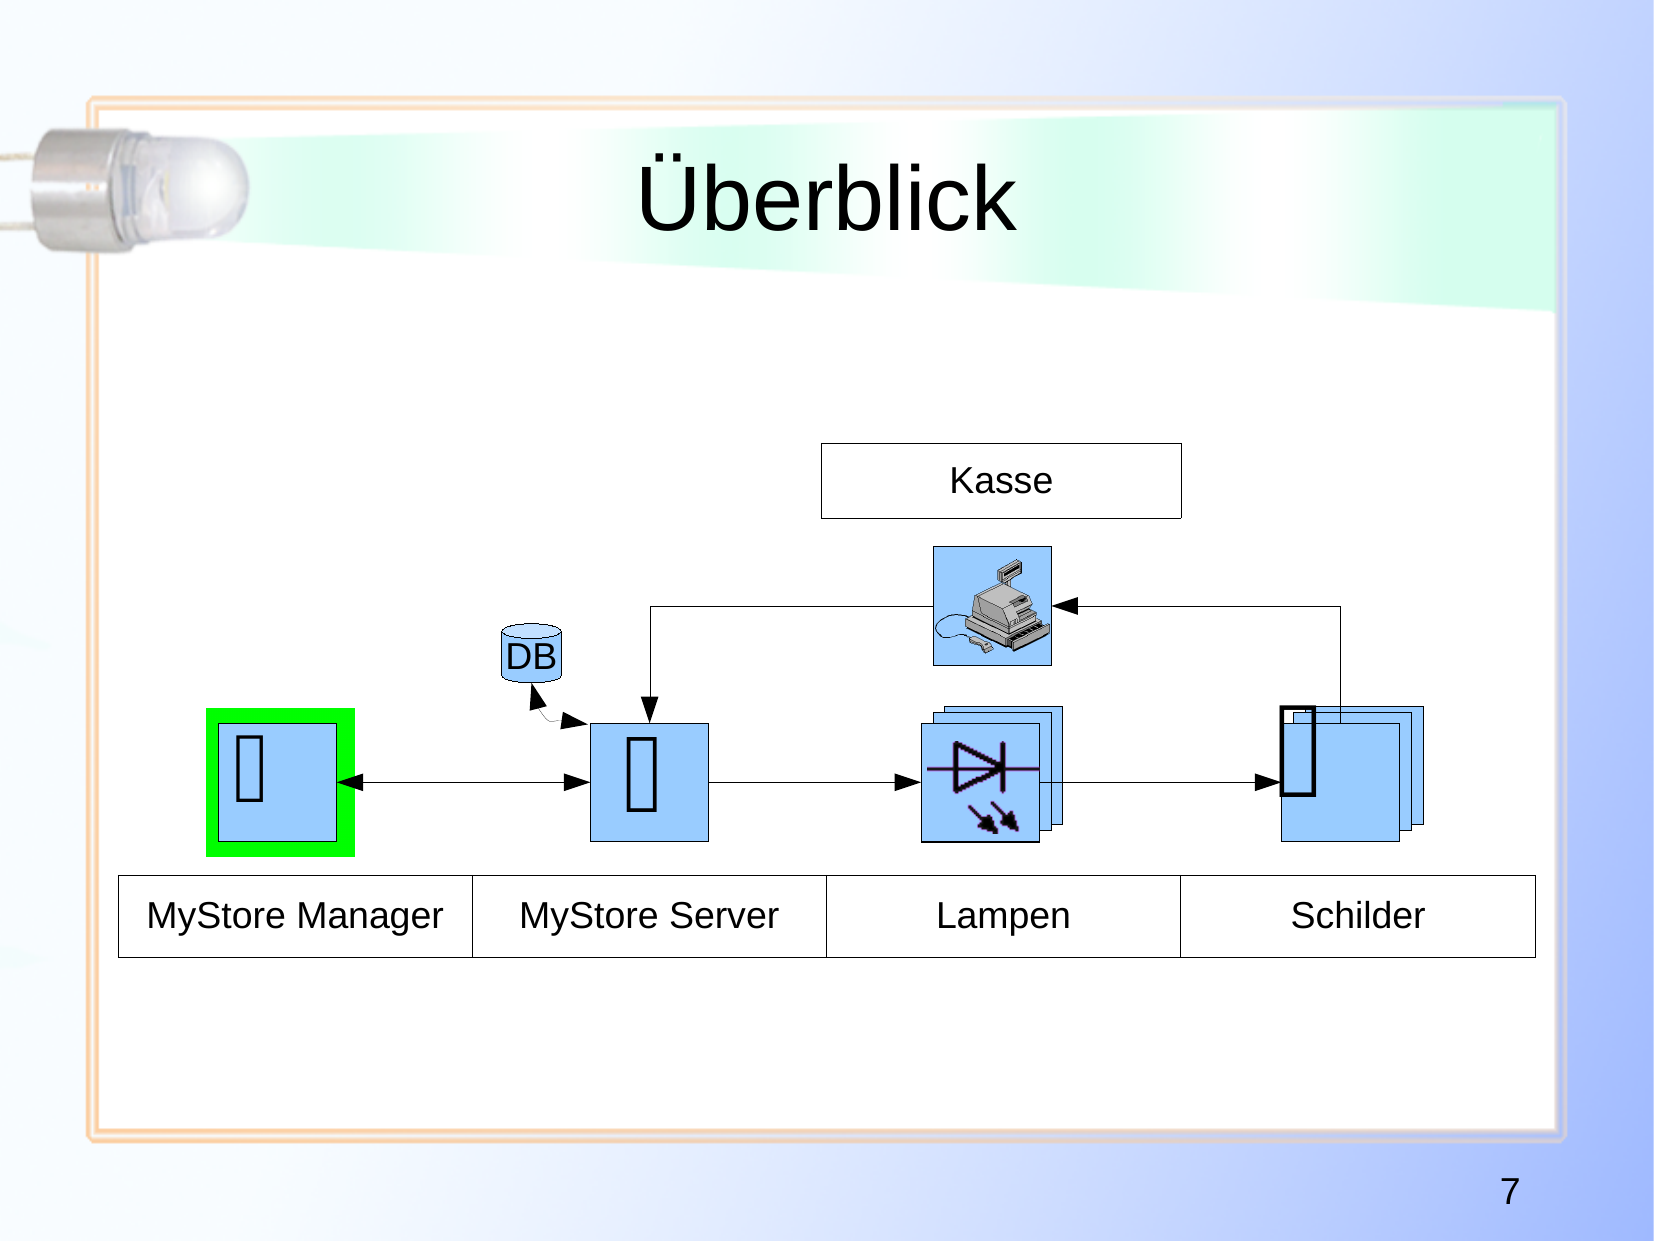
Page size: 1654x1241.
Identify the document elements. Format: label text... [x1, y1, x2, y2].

text_box : [218, 726, 337, 853]
table_header MyStore Manager [119, 876, 472, 957]
text_box [1040, 783, 1063, 831]
table_header Schilder [1181, 876, 1535, 957]
text_box DB [501, 632, 562, 683]
title Überblick [82, 102, 1571, 296]
text_box 11 [1485, 1163, 1654, 1235]
picture [0, 0, 1654, 1241]
text_box [933, 546, 1052, 666]
text_box  [608, 726, 727, 854]
text_box [590, 723, 709, 842]
table_header MyStore Server [473, 876, 826, 957]
text_box  [1260, 694, 1424, 847]
table_header Kasse [822, 444, 1181, 518]
table_header Lampen [827, 876, 1180, 957]
text_box [921, 706, 1063, 843]
